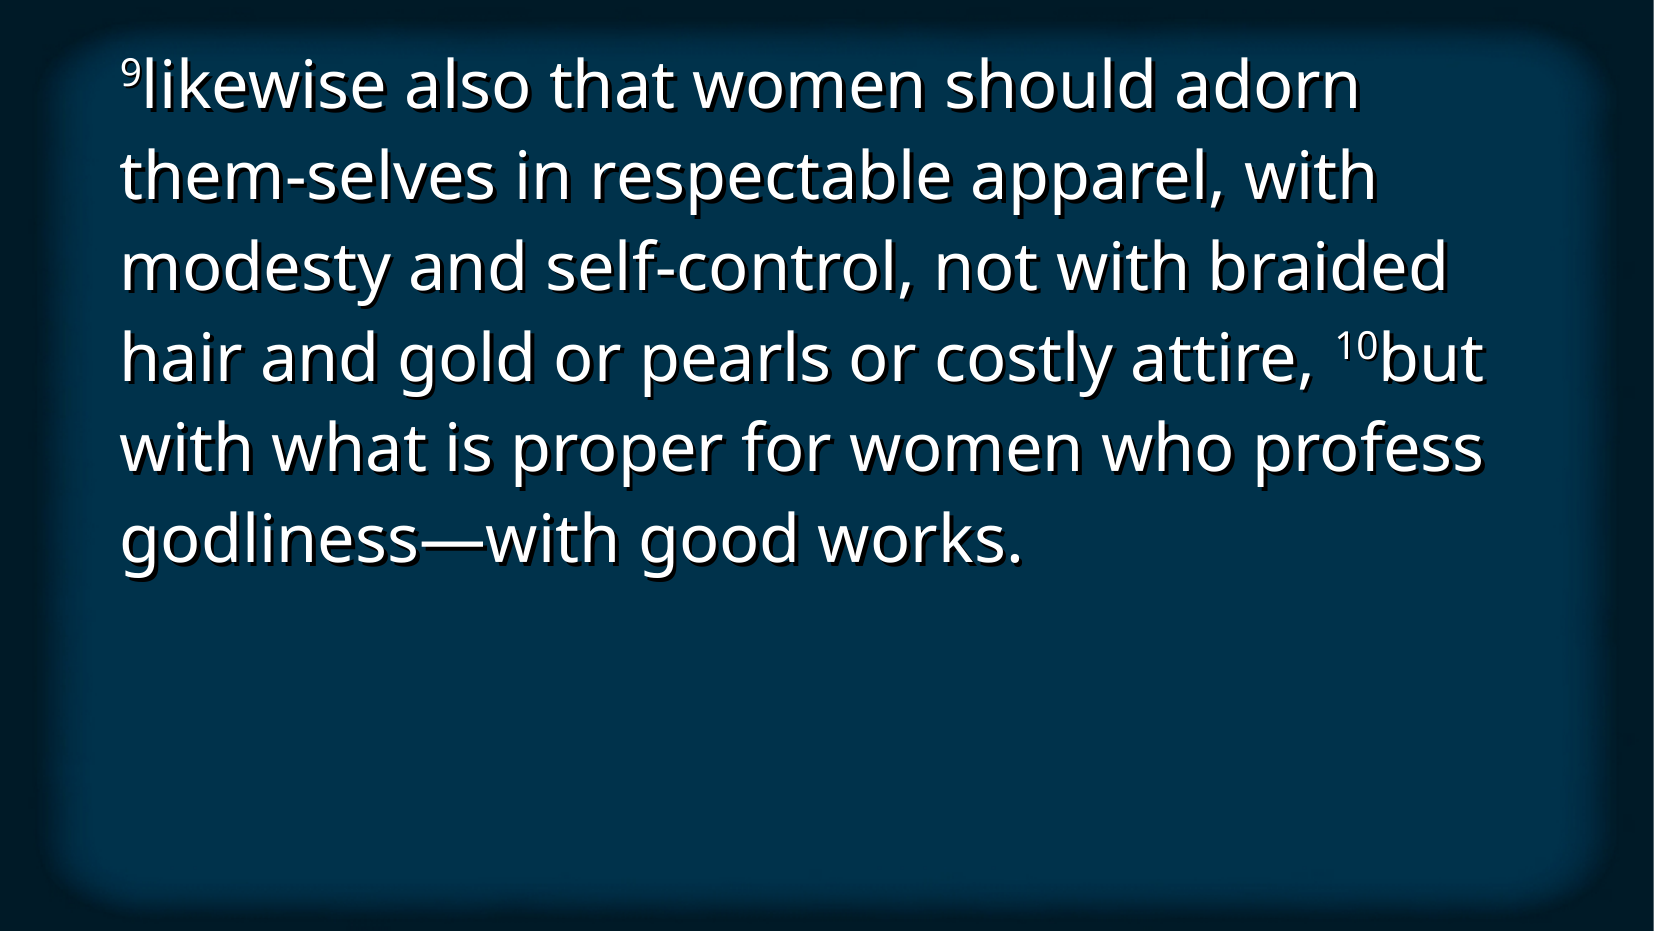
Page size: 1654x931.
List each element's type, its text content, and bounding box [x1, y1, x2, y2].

text_box 9likewise also that women should adorn them-selves in respectable apparel, with modesty and self-control, not with braided hair and gold or pearls or costly attire, 10but with what is proper for women who profess godliness—with good works. [105, 30, 1546, 578]
picture [0, 0, 1654, 931]
